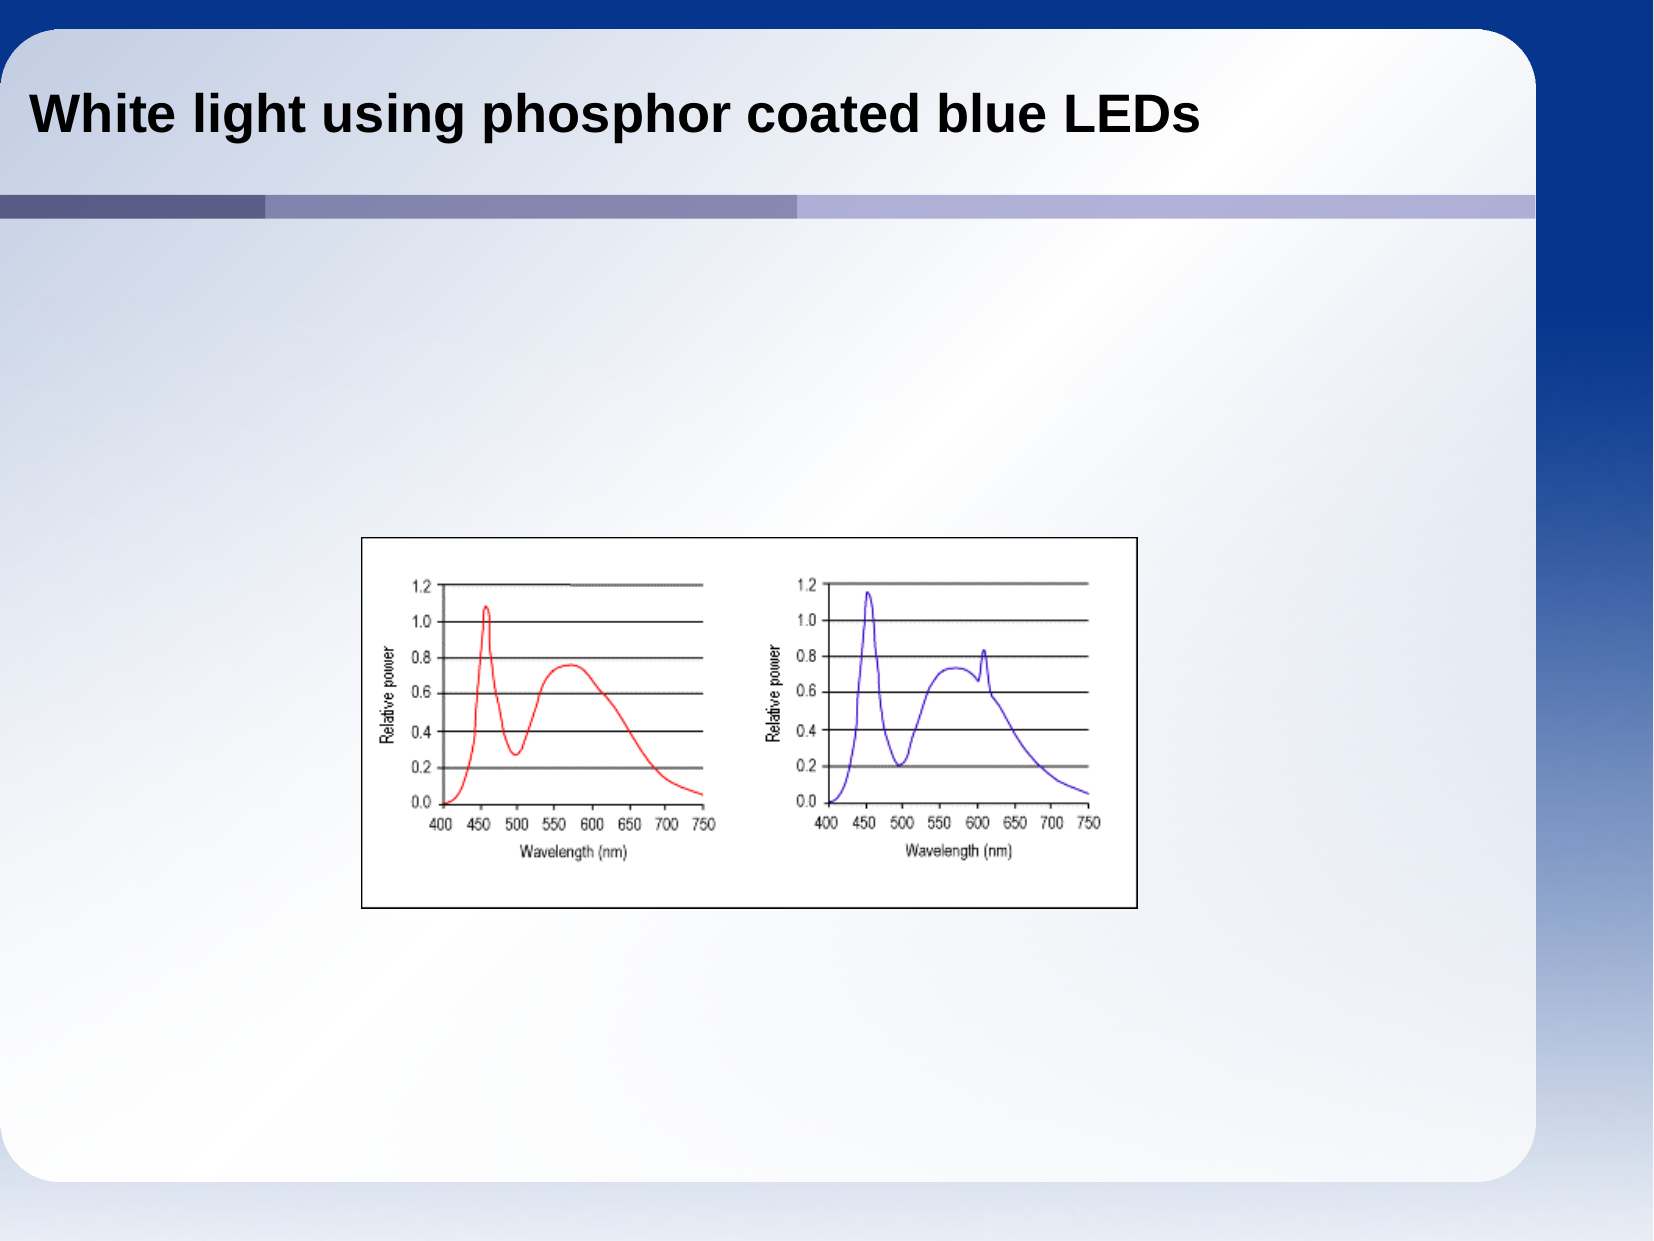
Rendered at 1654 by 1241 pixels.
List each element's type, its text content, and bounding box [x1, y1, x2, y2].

title White light using phosphor coated blue LEDs [29, 49, 1506, 178]
picture [361, 537, 1138, 909]
picture [0, 0, 1654, 1241]
